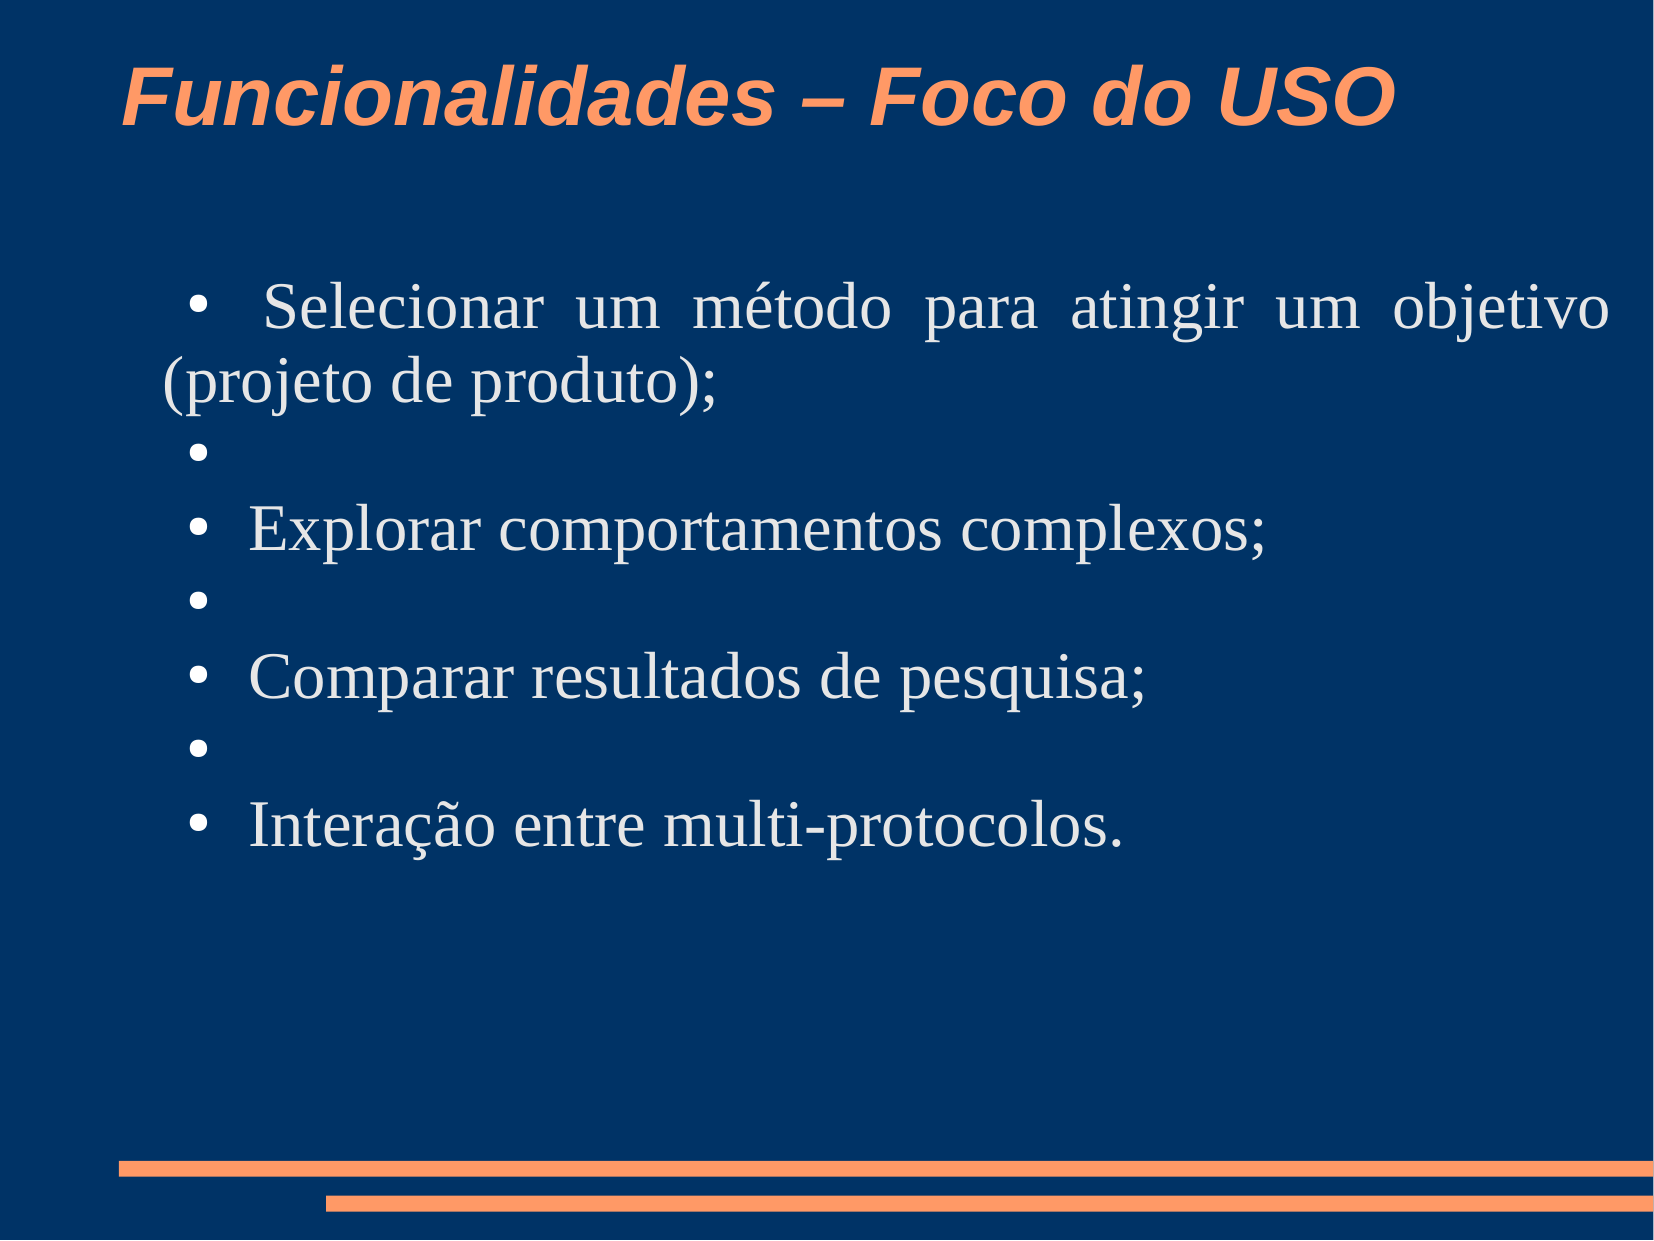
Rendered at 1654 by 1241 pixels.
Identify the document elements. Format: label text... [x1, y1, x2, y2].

title Funcionalidades – Foco do USO [121, 0, 1595, 201]
list Selecionar um método para atingir um objetivo (projeto de produto); Explorar comportamentos complexos; Comparar resultados de pesquisa; Interação entre multi-protocolos. [82, 268, 1614, 1079]
